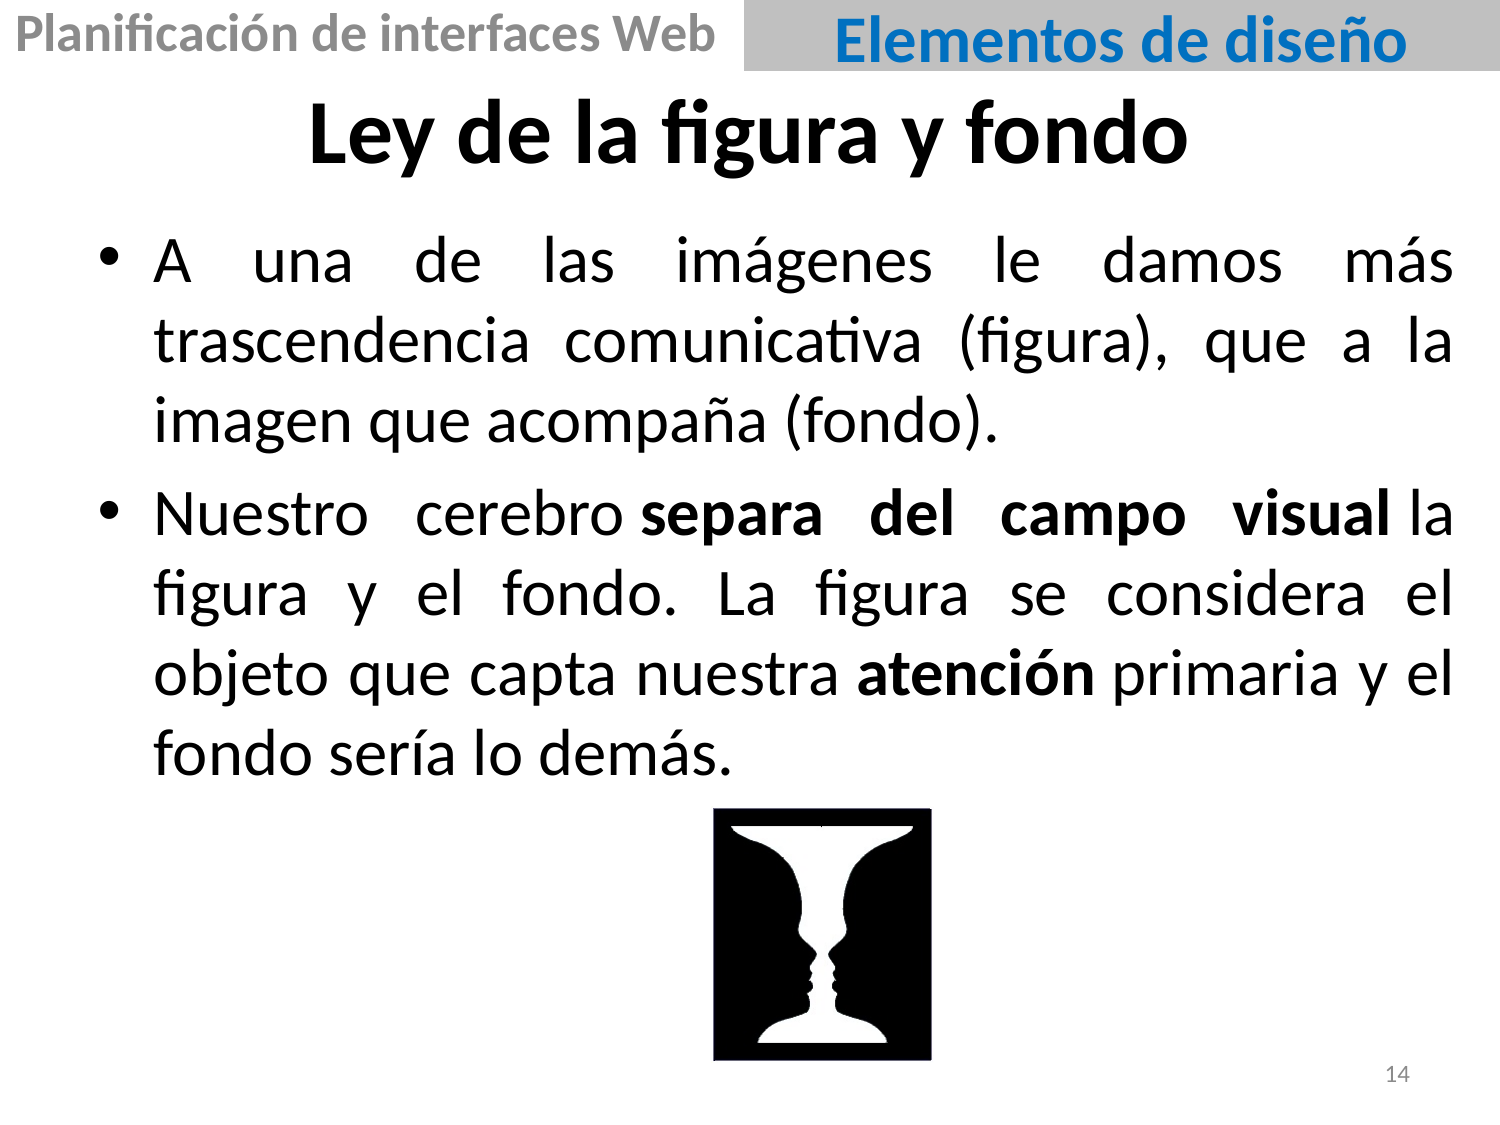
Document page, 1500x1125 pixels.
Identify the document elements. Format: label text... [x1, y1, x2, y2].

list A una de las imágenes le damos más trascendencia comunicativa (figura), que a la imagen que acompaña (fondo). Nuestro cerebro separa del campo visual la figura y el fondo. La figura se considera el objeto que capta nuestra atención primaria y el fondo sería lo demás. [82, 208, 1471, 792]
title Ley de la figura y fondo [75, 70, 1425, 184]
title Planificación de interfaces Web [0, 0, 744, 60]
slide_number <número> [1074, 1042, 1425, 1103]
title Elementos de diseño [744, 0, 1500, 71]
picture [711, 806, 934, 1063]
